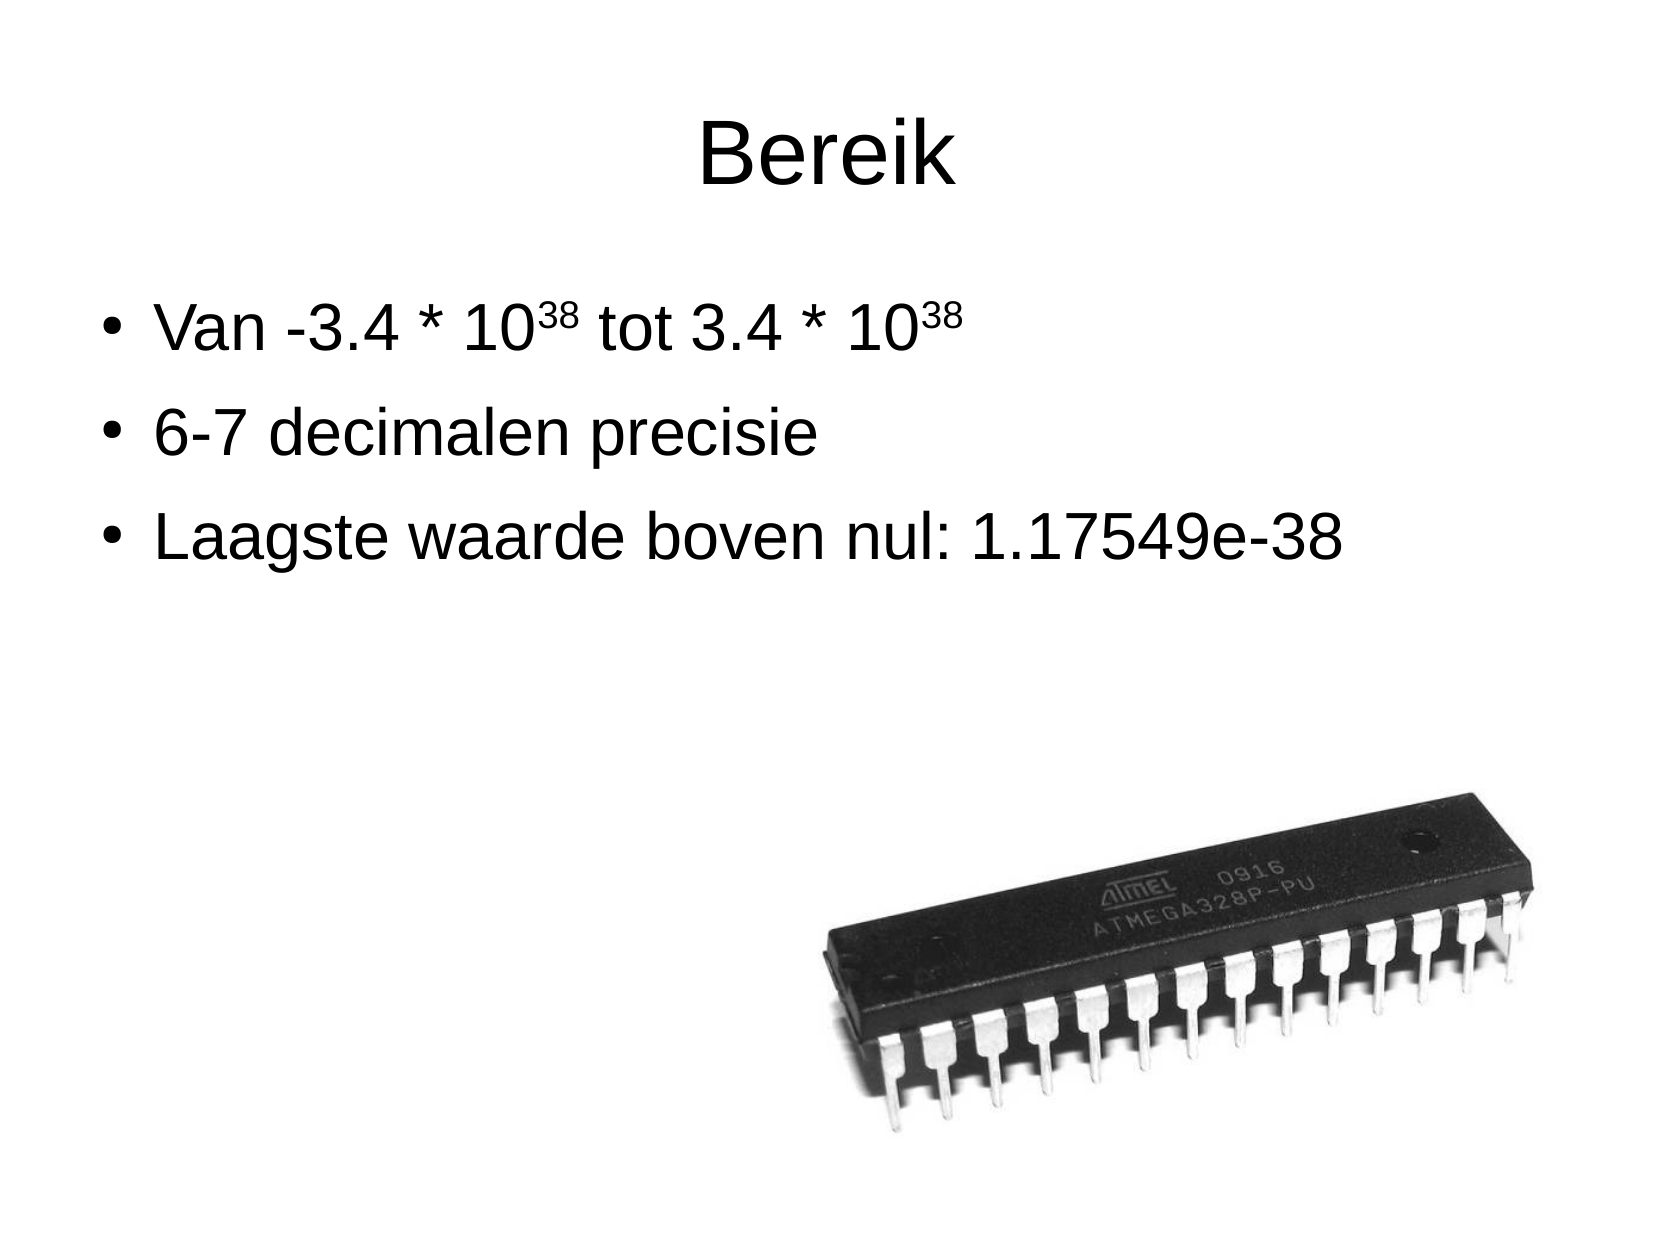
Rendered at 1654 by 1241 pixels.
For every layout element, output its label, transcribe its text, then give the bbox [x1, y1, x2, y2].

picture [818, 779, 1545, 1140]
title Bereik [82, 49, 1571, 257]
list Van -3.4 * 1038 tot 3.4 * 1038 6-7 decimalen precisie Laagste waarde boven nul: 1.17549e-38 [82, 290, 1571, 1010]
